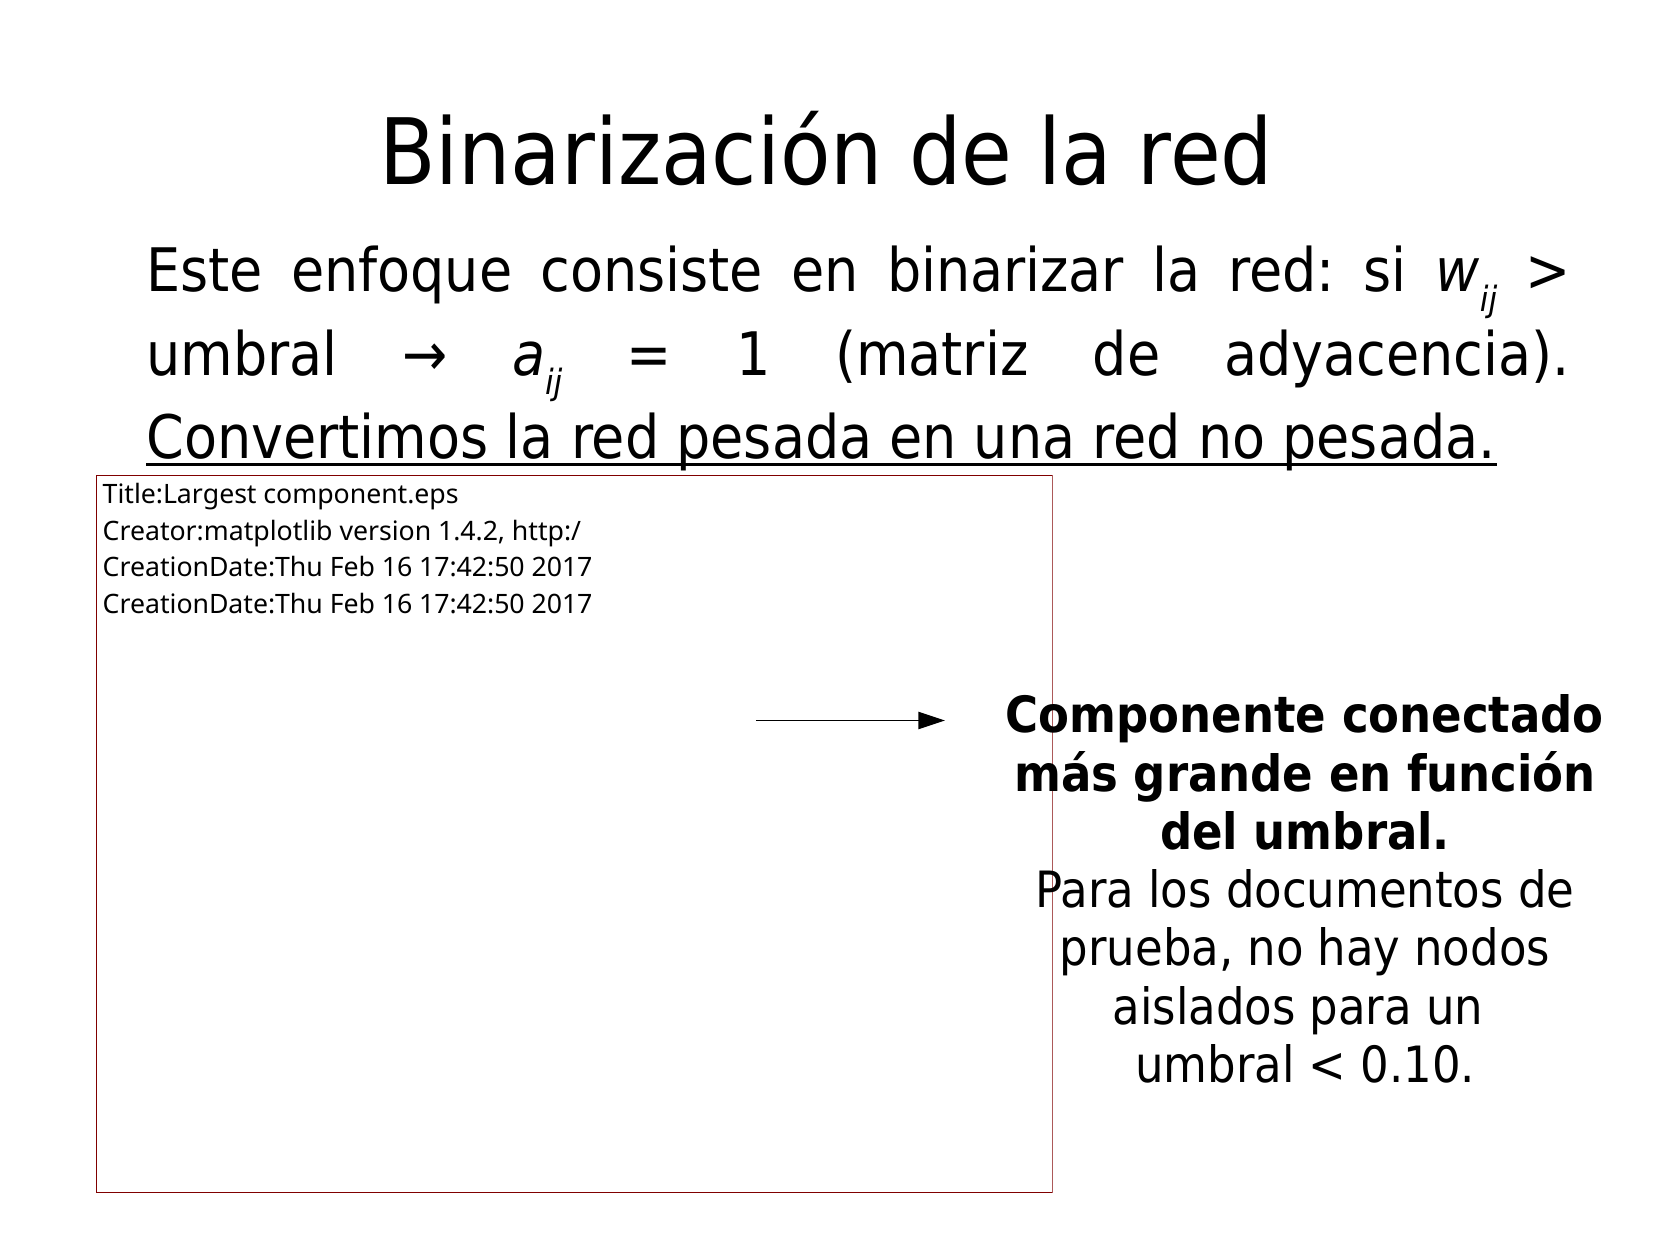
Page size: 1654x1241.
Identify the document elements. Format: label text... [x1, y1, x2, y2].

picture [94, 473, 1053, 1193]
text_box Componente conectado más grande en función del umbral. Para los documentos de prueba, no hay nodos aislados para un umbral < 0.10. [968, 679, 1642, 1104]
list Este enfoque consiste en binarizar la red: si wij > umbral → aij = 1 (matriz de adyacencia). Convertimos la red pesada en una red no pesada. [82, 236, 1571, 513]
title Binarización de la red [82, 49, 1571, 236]
